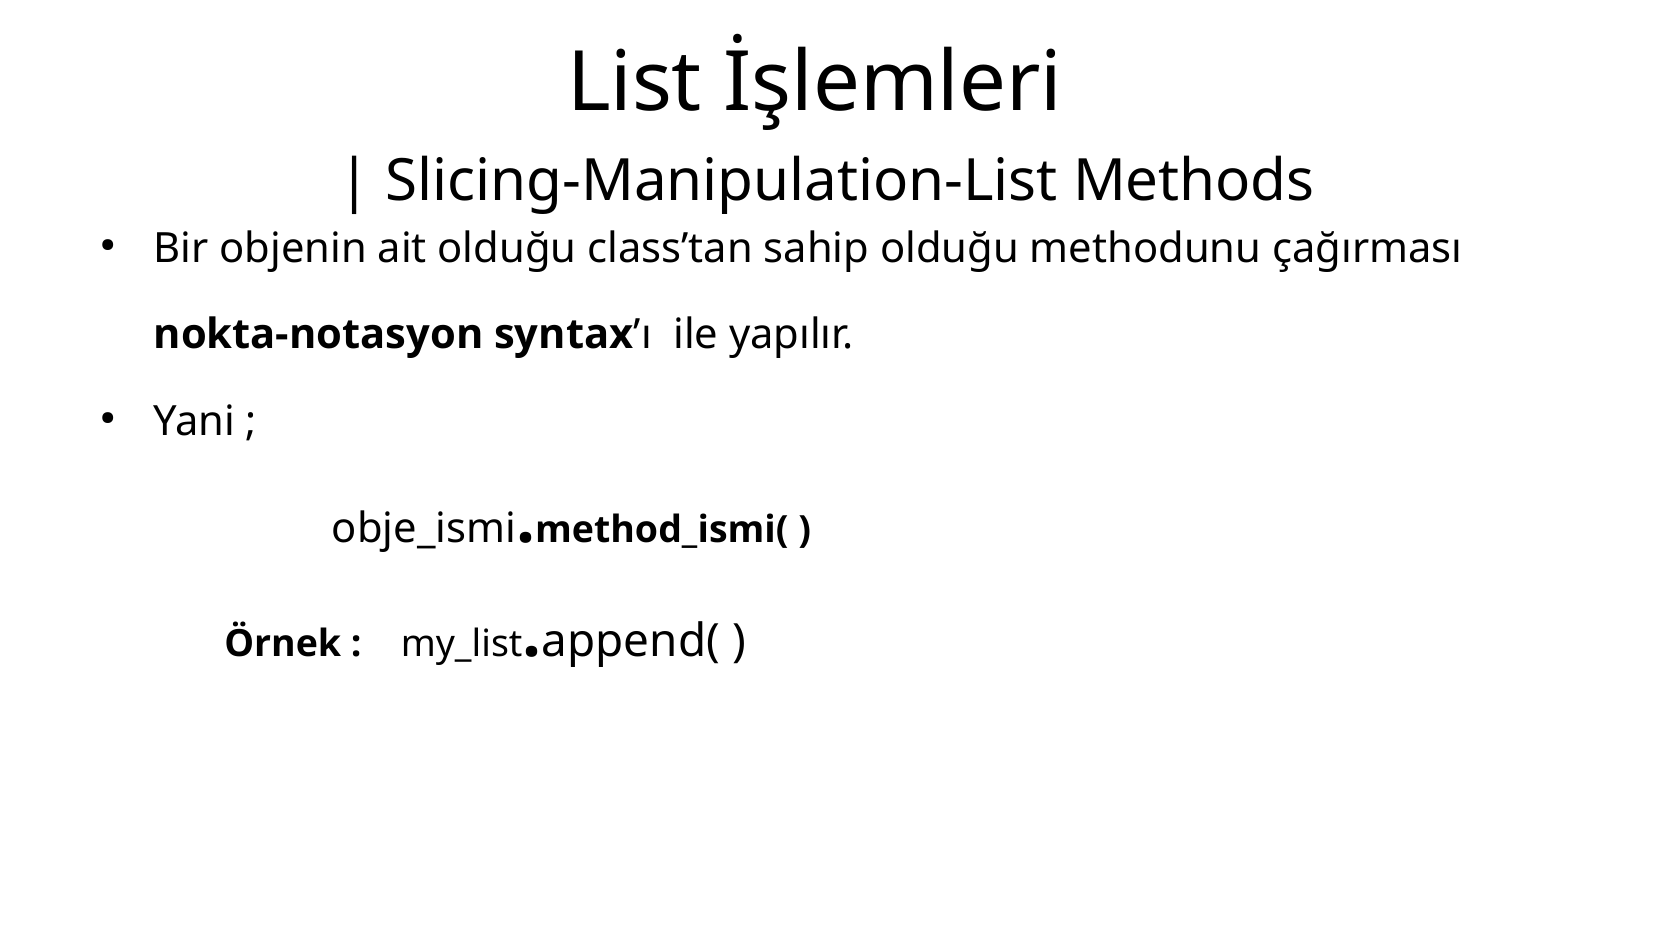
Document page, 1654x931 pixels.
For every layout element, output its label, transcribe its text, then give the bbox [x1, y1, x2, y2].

list Bir objenin ait olduğu class’tan sahip olduğu methodunu çağırması nokta-notasyon syntax’ı ile yapılır. Yani ; obje_ismi.method_ismi( ) Örnek : my_list.append( ) [82, 217, 1571, 758]
title List İşlemleri | Slicing-Manipulation-List Methods [82, 10, 1571, 217]
